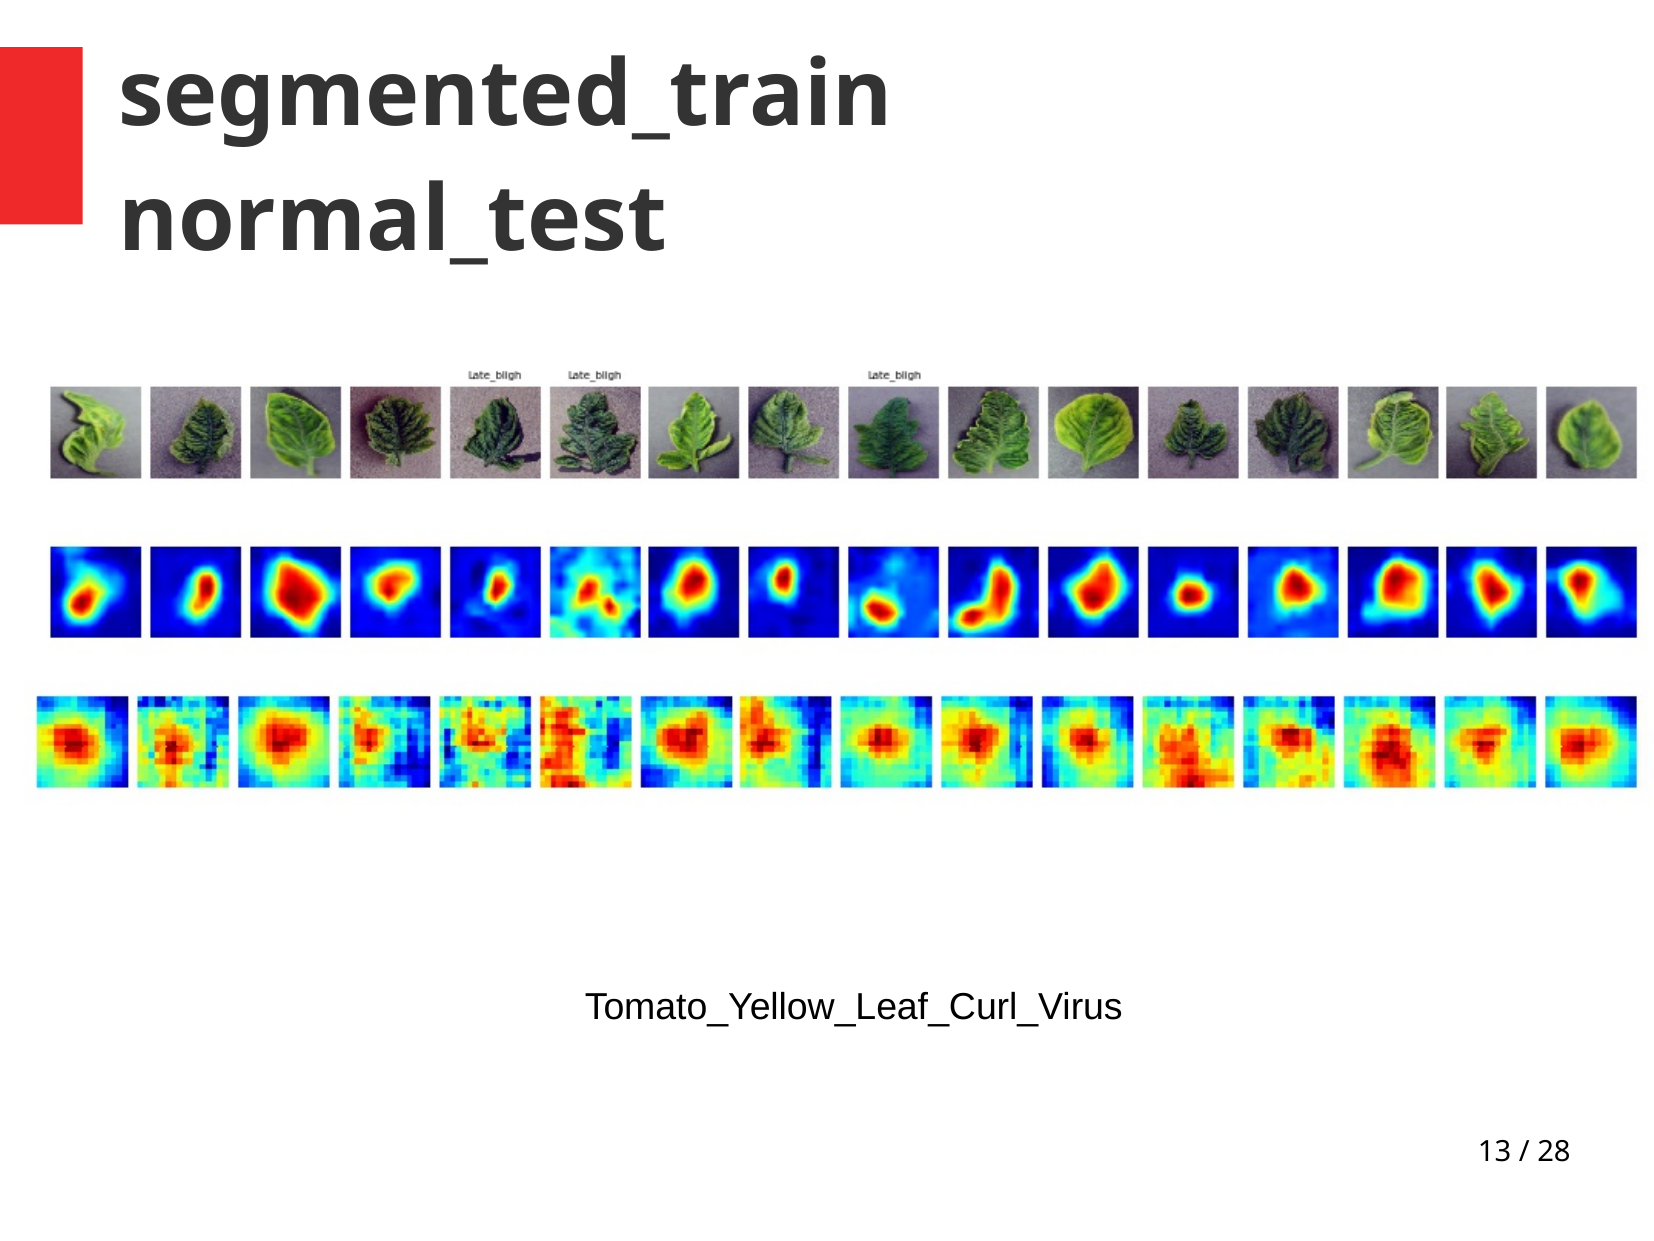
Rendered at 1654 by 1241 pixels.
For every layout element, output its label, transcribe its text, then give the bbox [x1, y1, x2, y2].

picture [0, 681, 1654, 826]
picture [0, 359, 1654, 516]
title segmented_train normal_test [118, 45, 1571, 260]
text_box Tomato_Yellow_Leaf_Curl_Virus [570, 978, 1138, 1036]
picture [0, 530, 1654, 676]
